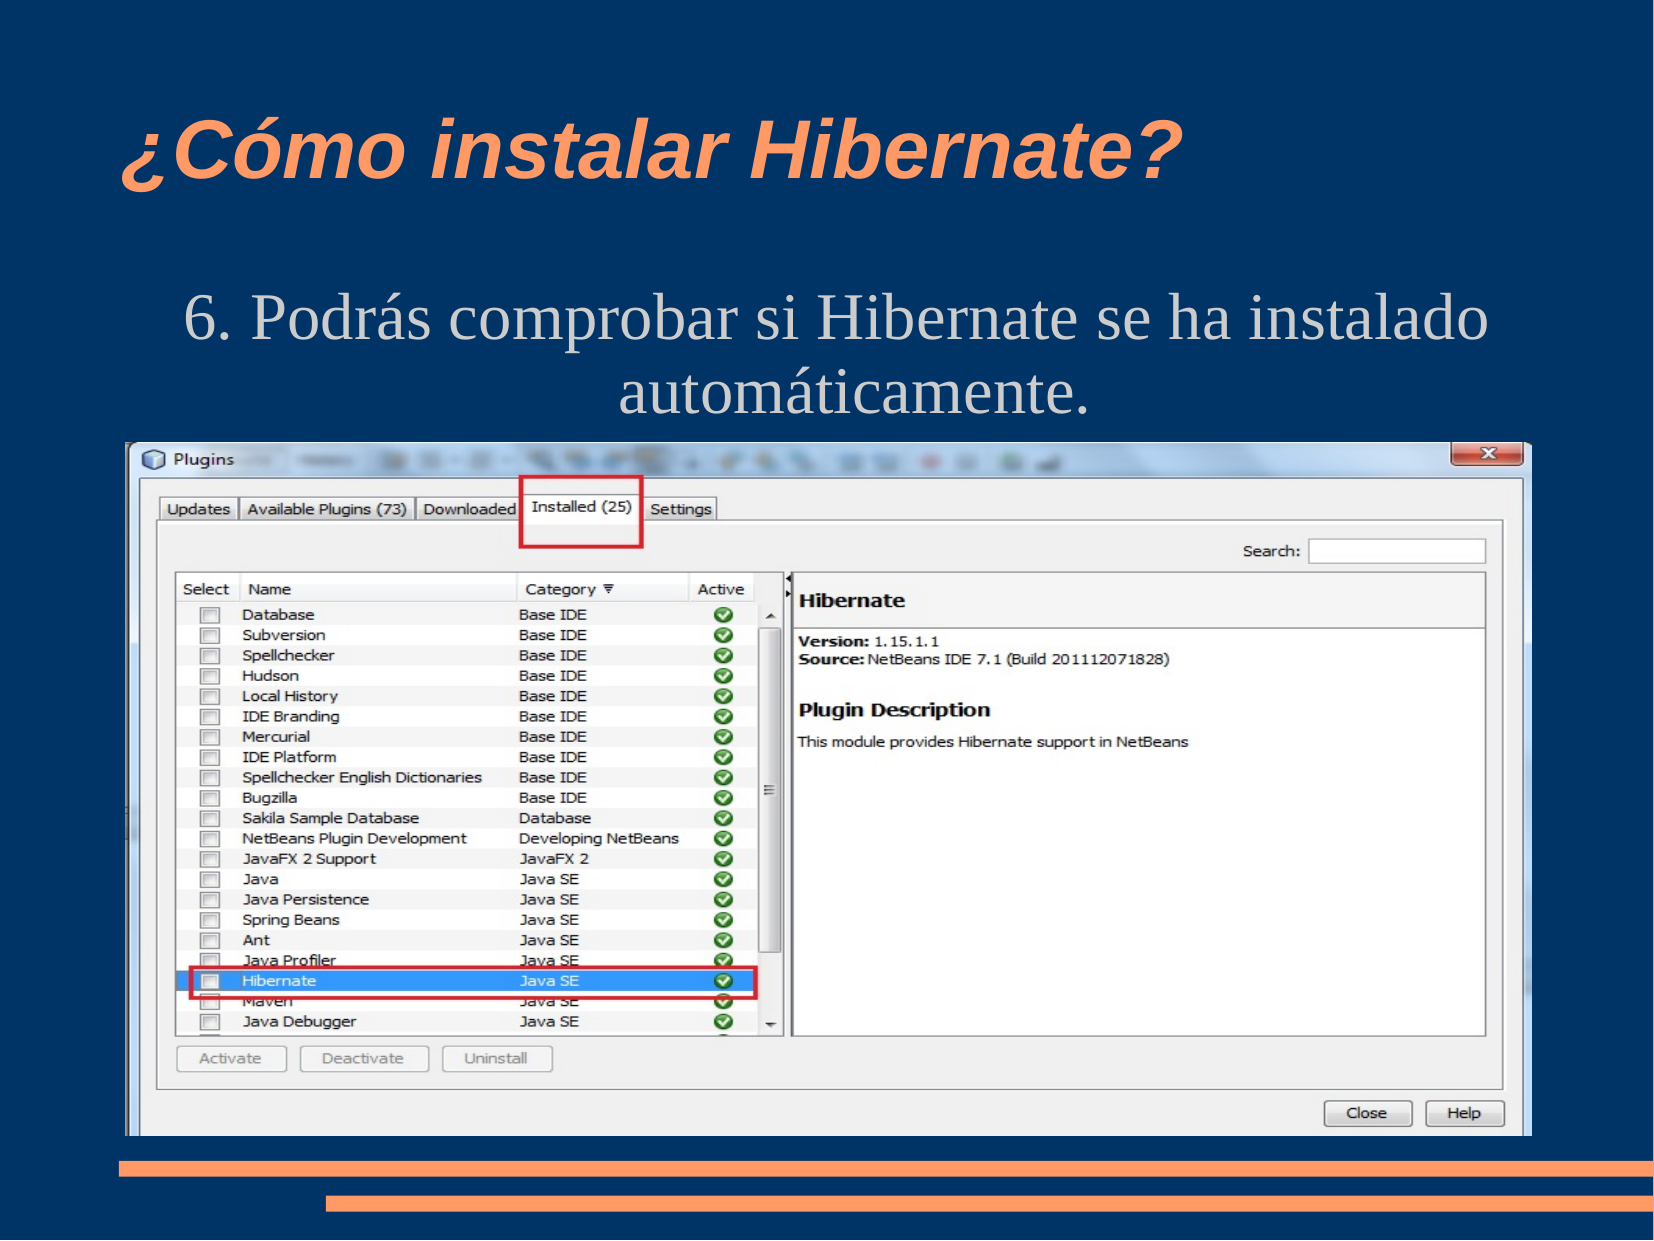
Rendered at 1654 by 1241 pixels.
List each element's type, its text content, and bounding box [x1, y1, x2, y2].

title ¿Cómo instalar Hibernate? [121, 53, 1534, 246]
subtitle 6. Podrás comprobar si Hibernate se ha instalado automáticamente. [118, 279, 1558, 502]
picture [125, 442, 1532, 1136]
